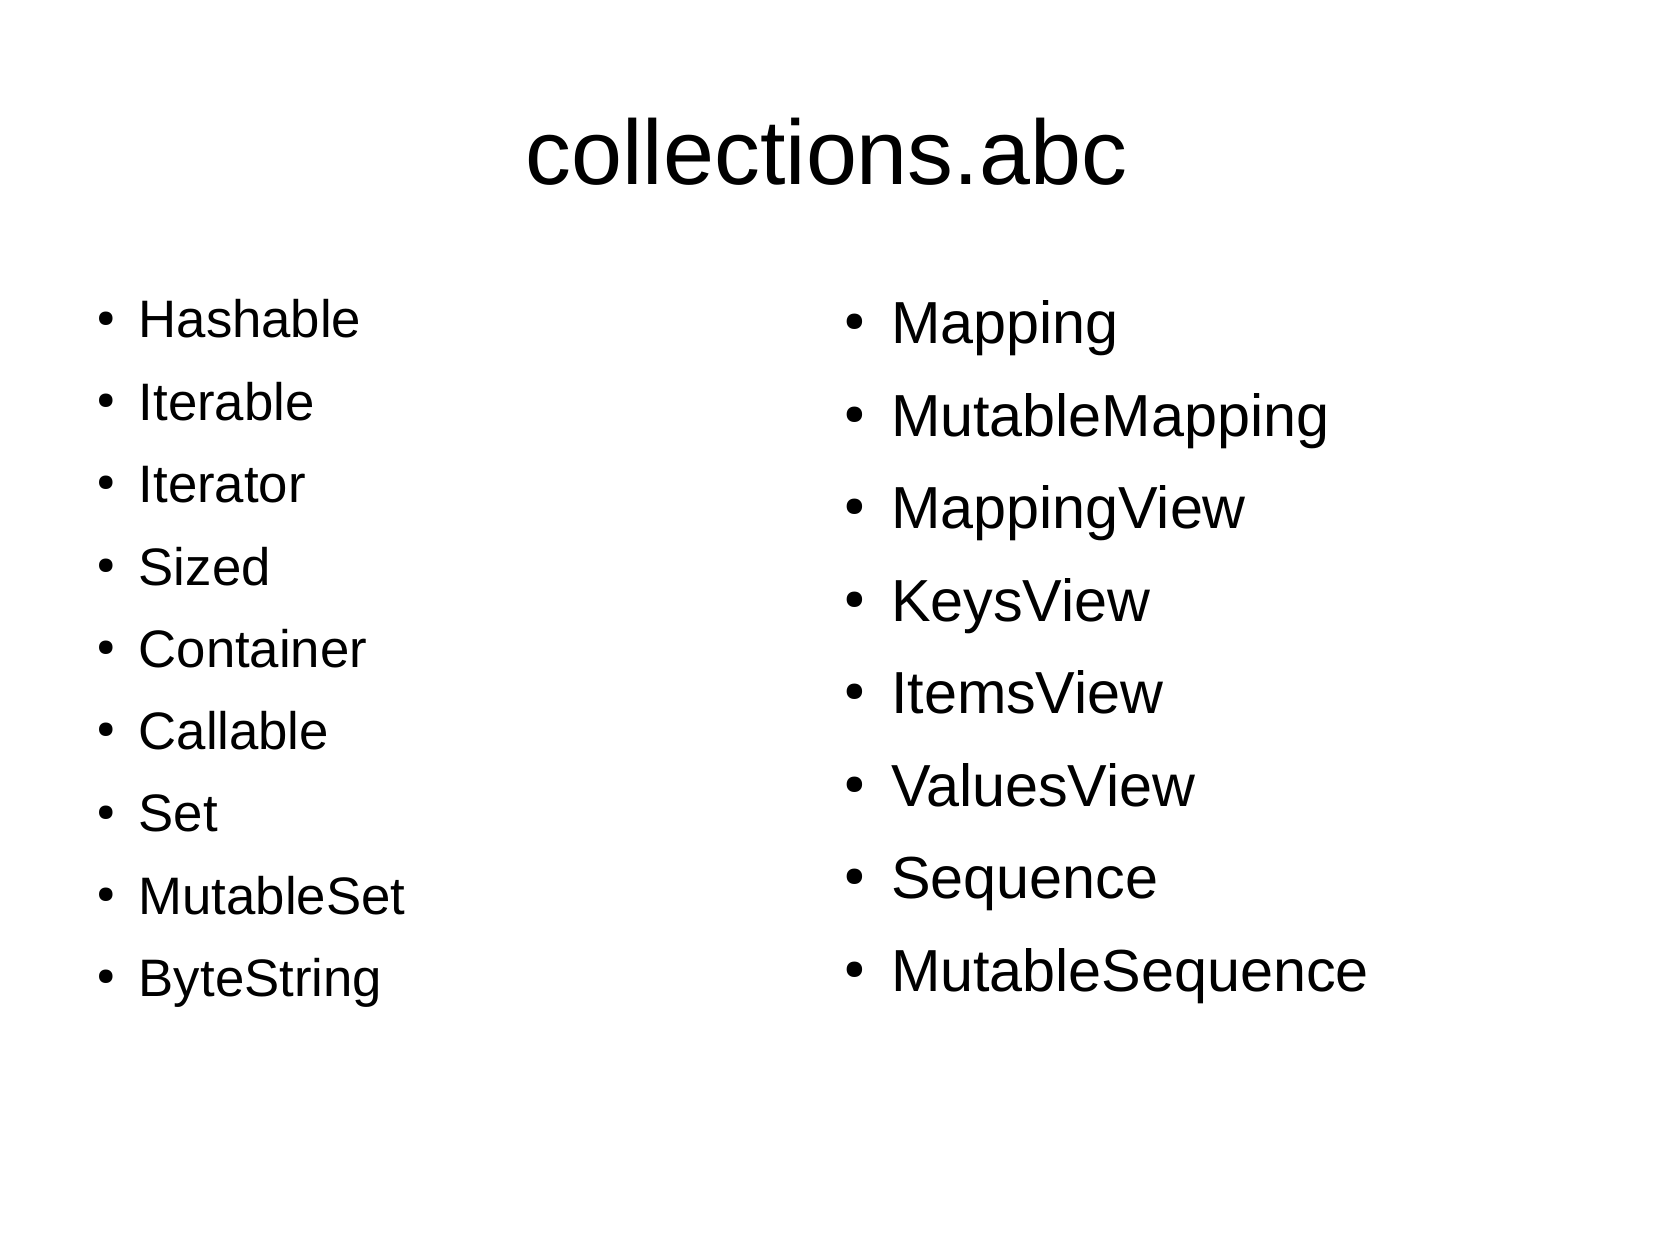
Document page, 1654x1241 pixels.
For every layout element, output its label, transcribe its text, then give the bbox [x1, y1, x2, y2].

list Hashable Iterable Iterator Sized Container Callable Set MutableSet ByteString [82, 290, 793, 1010]
title collections.abc [82, 49, 1571, 257]
list Mapping MutableMapping MappingView KeysView ItemsView ValuesView Sequence MutableSequence [828, 290, 1539, 1010]
